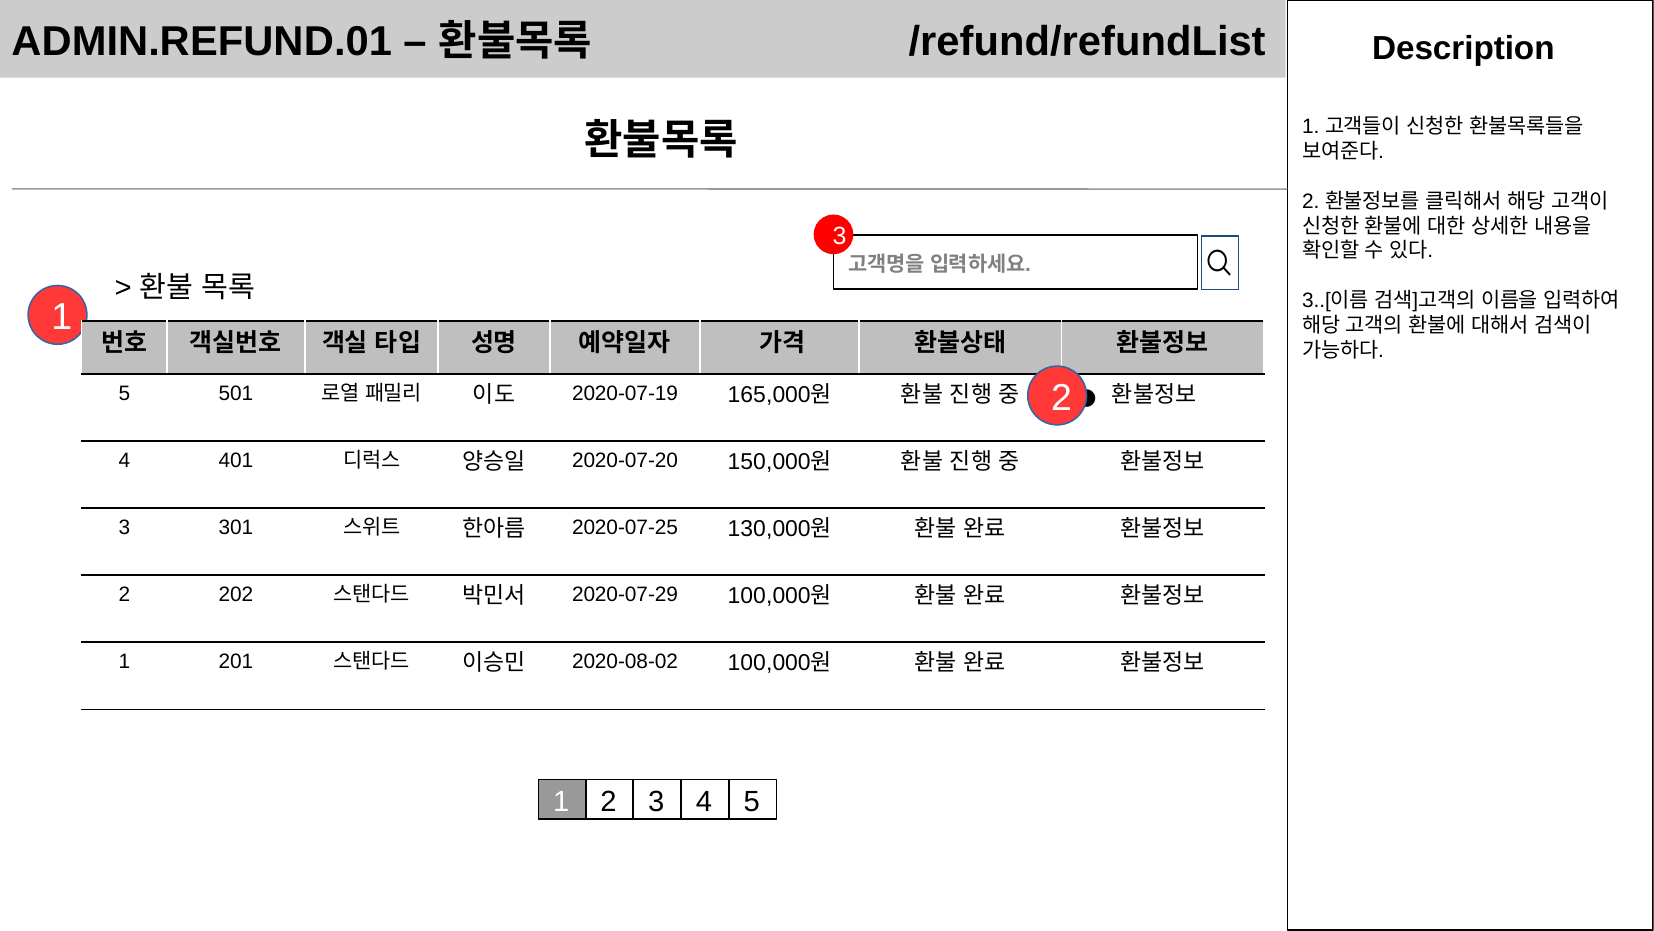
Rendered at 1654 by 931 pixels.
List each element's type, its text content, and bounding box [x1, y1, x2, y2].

table_cell 202 [168, 576, 304, 641]
table_header 성명 [439, 322, 549, 373]
text_box 4 [681, 779, 728, 820]
table_cell 환불정보 [1062, 442, 1263, 507]
table_cell 디럭스 [306, 442, 437, 507]
table_cell 스탠다드 [306, 643, 437, 709]
table_cell 환불정보 [1062, 375, 1263, 440]
table_cell 환불정보 [1062, 509, 1263, 574]
table_cell 2 [82, 576, 166, 641]
text_box Description [1291, 18, 1636, 78]
table_header 객실 타입 [306, 322, 437, 373]
table_cell 환불정보 [1062, 576, 1263, 641]
table_cell 환불 진행 중 [860, 375, 1061, 440]
text_box 1 [538, 779, 585, 820]
table_cell 401 [168, 442, 304, 507]
table_cell 환불 진행 중 [860, 442, 1061, 507]
table_cell 100,000원 [701, 643, 858, 709]
table_cell 이승민 [439, 643, 549, 709]
table_cell 5 [82, 375, 166, 440]
table_cell 환불정보 [1062, 643, 1263, 709]
table_cell 2020-07-29 [551, 576, 699, 641]
table_cell 201 [168, 643, 304, 709]
text_box 2 [1027, 366, 1087, 425]
table_cell 환불 완료 [860, 643, 1061, 709]
table_cell 환불 완료 [860, 509, 1061, 574]
text_box 1. 고객들이 신청한 환불목록들을 보여준다. 2. 환불정보를 클릭해서 해당 고객이 신청한 환불에 대한 상세한 내용을 확인할 수 있다. 3..[이름 검색]고객의 이름을 입력하여 해당 고객의 환불에 대해서 검색이 가능하다. [1287, 0, 1654, 930]
table_cell 2020-07-20 [551, 442, 699, 507]
text_box 3 [633, 779, 681, 820]
table_header 환불정보 [1062, 322, 1263, 373]
text_box 3 [813, 214, 854, 255]
table_header 가격 [701, 322, 858, 373]
table_cell 100,000원 [701, 576, 858, 641]
table_header 번호 [82, 322, 166, 373]
table_header 환불상태 [860, 322, 1061, 373]
table_cell 환불 완료 [860, 576, 1061, 641]
table_cell 1 [82, 643, 166, 709]
text_box > 환불 목록 [99, 253, 318, 311]
table_cell 스위트 [306, 509, 437, 574]
table_cell 165,000원 [701, 375, 858, 440]
table_cell 스탠다드 [306, 576, 437, 641]
table_cell 3 [82, 509, 166, 574]
table_cell 2020-08-02 [551, 643, 699, 709]
table_cell 150,000원 [701, 442, 858, 507]
picture [1207, 249, 1231, 276]
table_cell 4 [82, 442, 166, 507]
table_cell 이도 [439, 375, 549, 440]
table_header 예약일자 [551, 322, 699, 373]
text_box 5 [728, 779, 777, 820]
table_cell 양승일 [439, 442, 549, 507]
table_cell 501 [168, 375, 304, 440]
table_cell 2020-07-19 [551, 375, 699, 440]
table_cell 한아름 [439, 509, 549, 574]
table_cell 301 [168, 509, 304, 574]
table_cell 로열 패밀리 [306, 375, 437, 440]
text_box 고객명을 입력하세요. [833, 235, 1198, 289]
text_box 2 [585, 779, 633, 820]
table_cell 130,000원 [701, 509, 858, 574]
table_header 객실번호 [168, 322, 304, 373]
text_box 1 [28, 285, 87, 345]
text_box ADMIN.REFUND.01 – 환불목록 /refund/refundList [0, 0, 1286, 78]
text_box 환불목록 [507, 106, 815, 162]
table_cell 박민서 [439, 576, 549, 641]
table_cell 2020-07-25 [551, 509, 699, 574]
